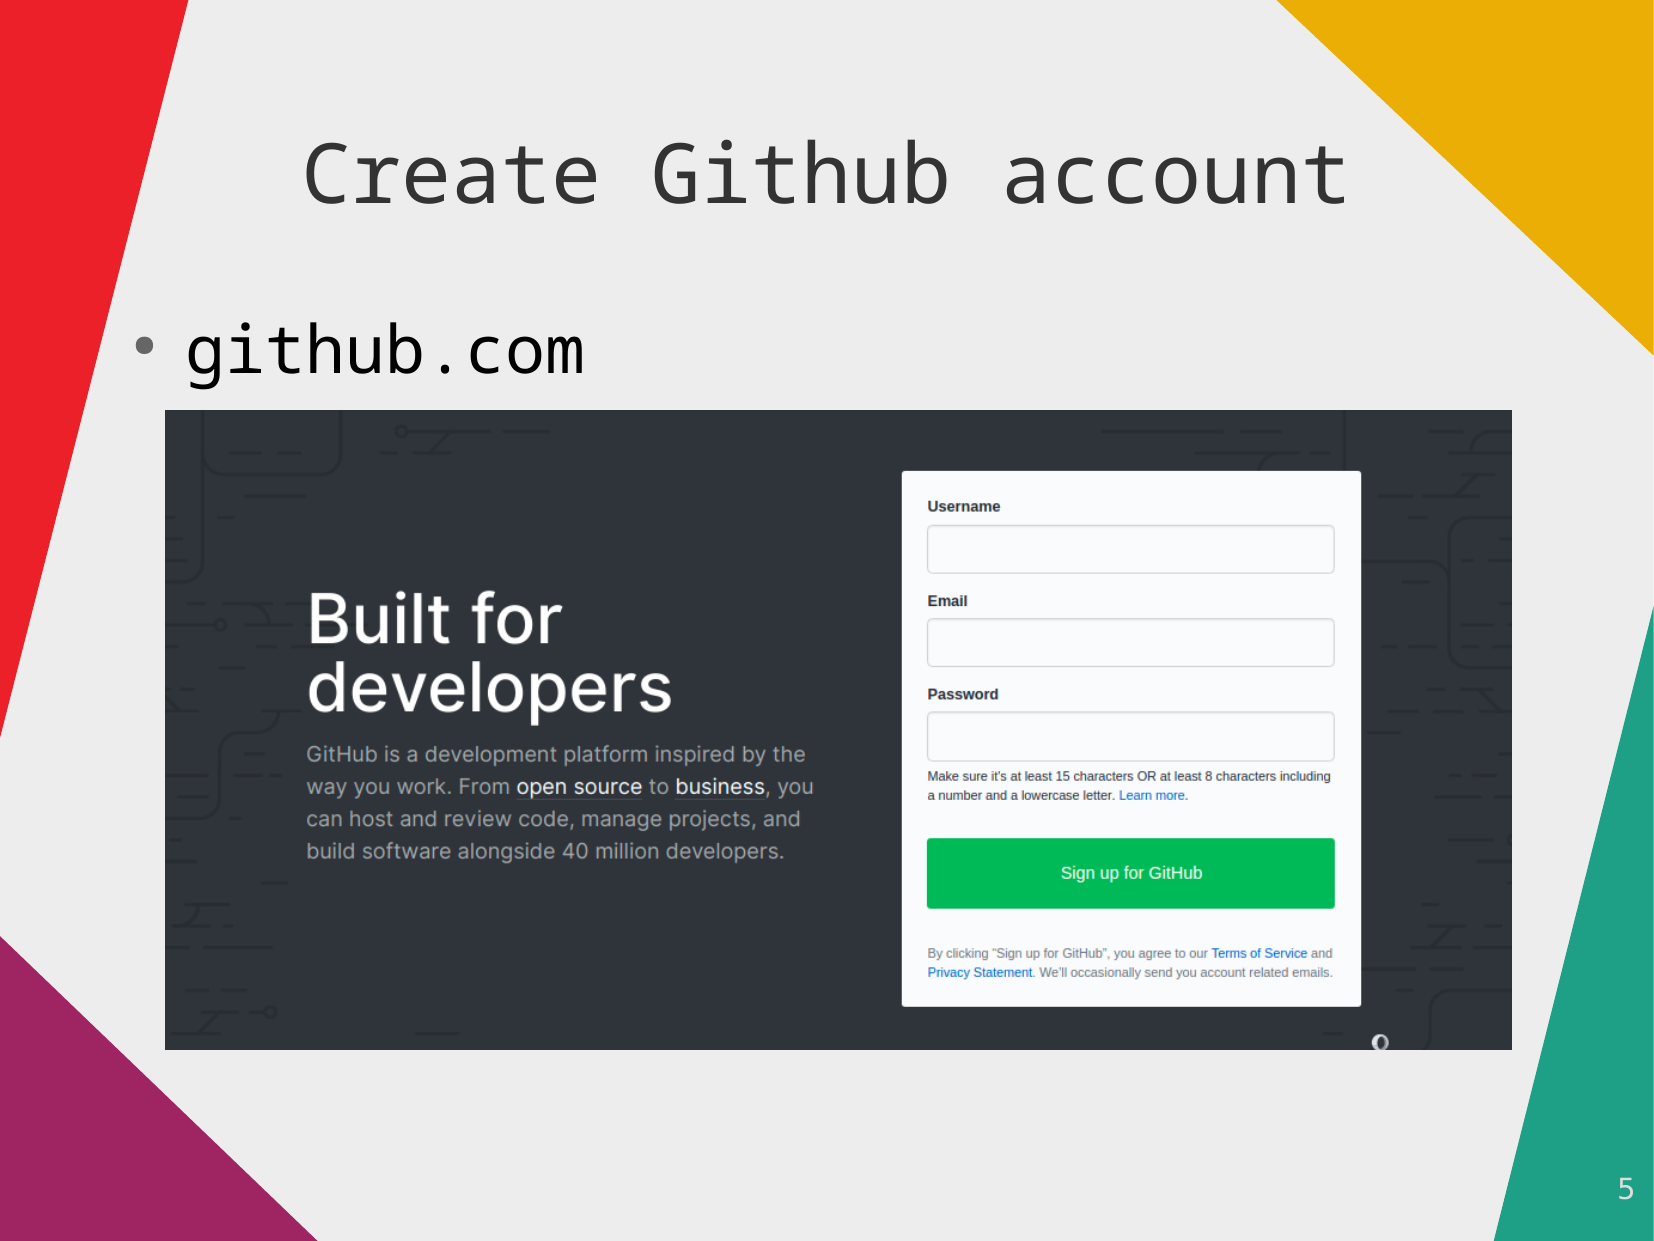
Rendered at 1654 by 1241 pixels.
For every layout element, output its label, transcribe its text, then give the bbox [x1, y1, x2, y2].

picture [165, 410, 1512, 1051]
list github.com [114, 302, 1539, 1033]
title Create Github account [114, 73, 1539, 271]
